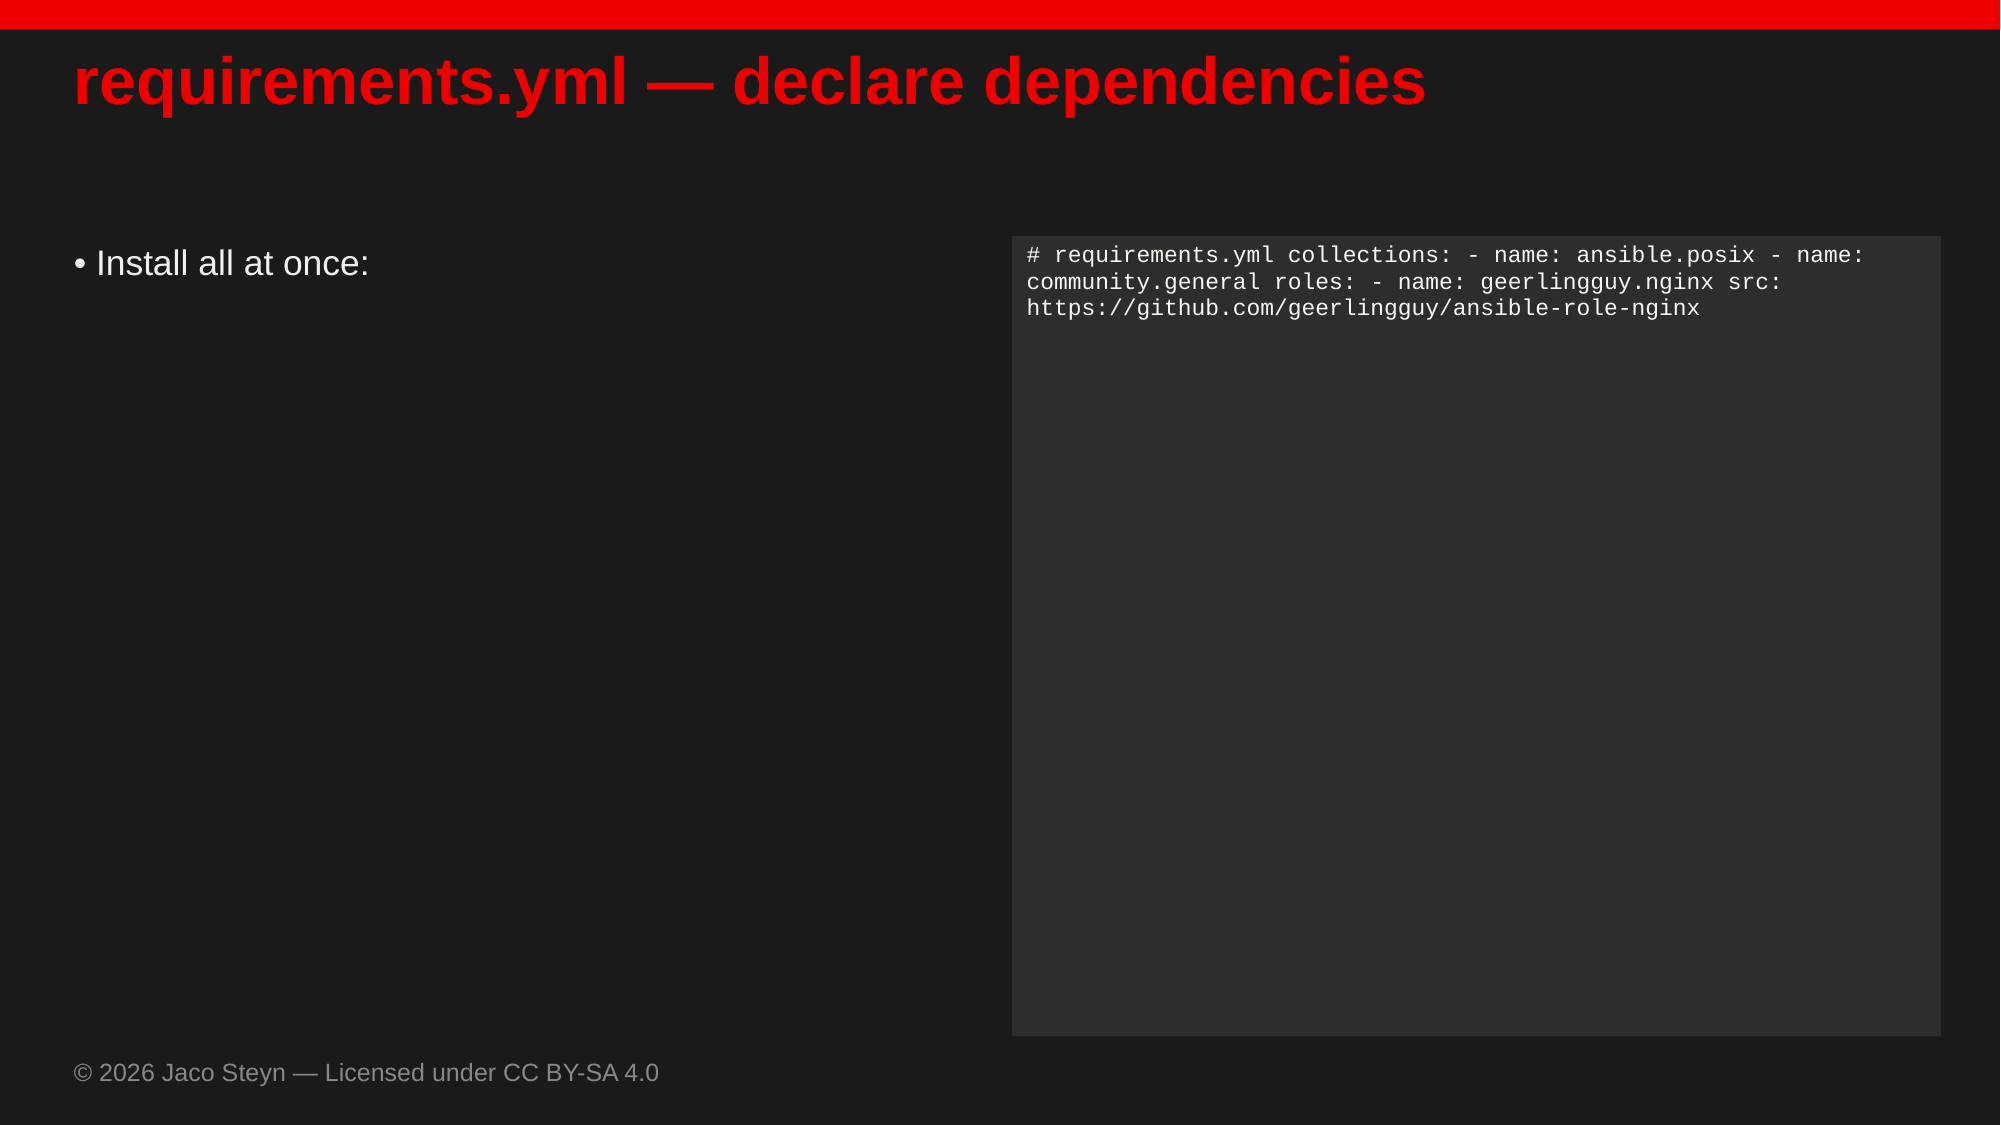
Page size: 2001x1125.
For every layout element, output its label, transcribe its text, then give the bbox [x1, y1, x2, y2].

text_box • Install all at once: [59, 236, 989, 1037]
text_box requirements.yml — declare dependencies [59, 36, 1942, 208]
text_box © 2026 Jaco Steyn — Licensed under CC BY-SA 4.0 [59, 1051, 1942, 1093]
text_box # requirements.yml collections: - name: ansible.posix - name: community.general roles: - name: geerlingguy.nginx src: https://github.com/geerlingguy/ansible-role-nginx [1011, 236, 1942, 1037]
text_box [0, 0, 2001, 30]
